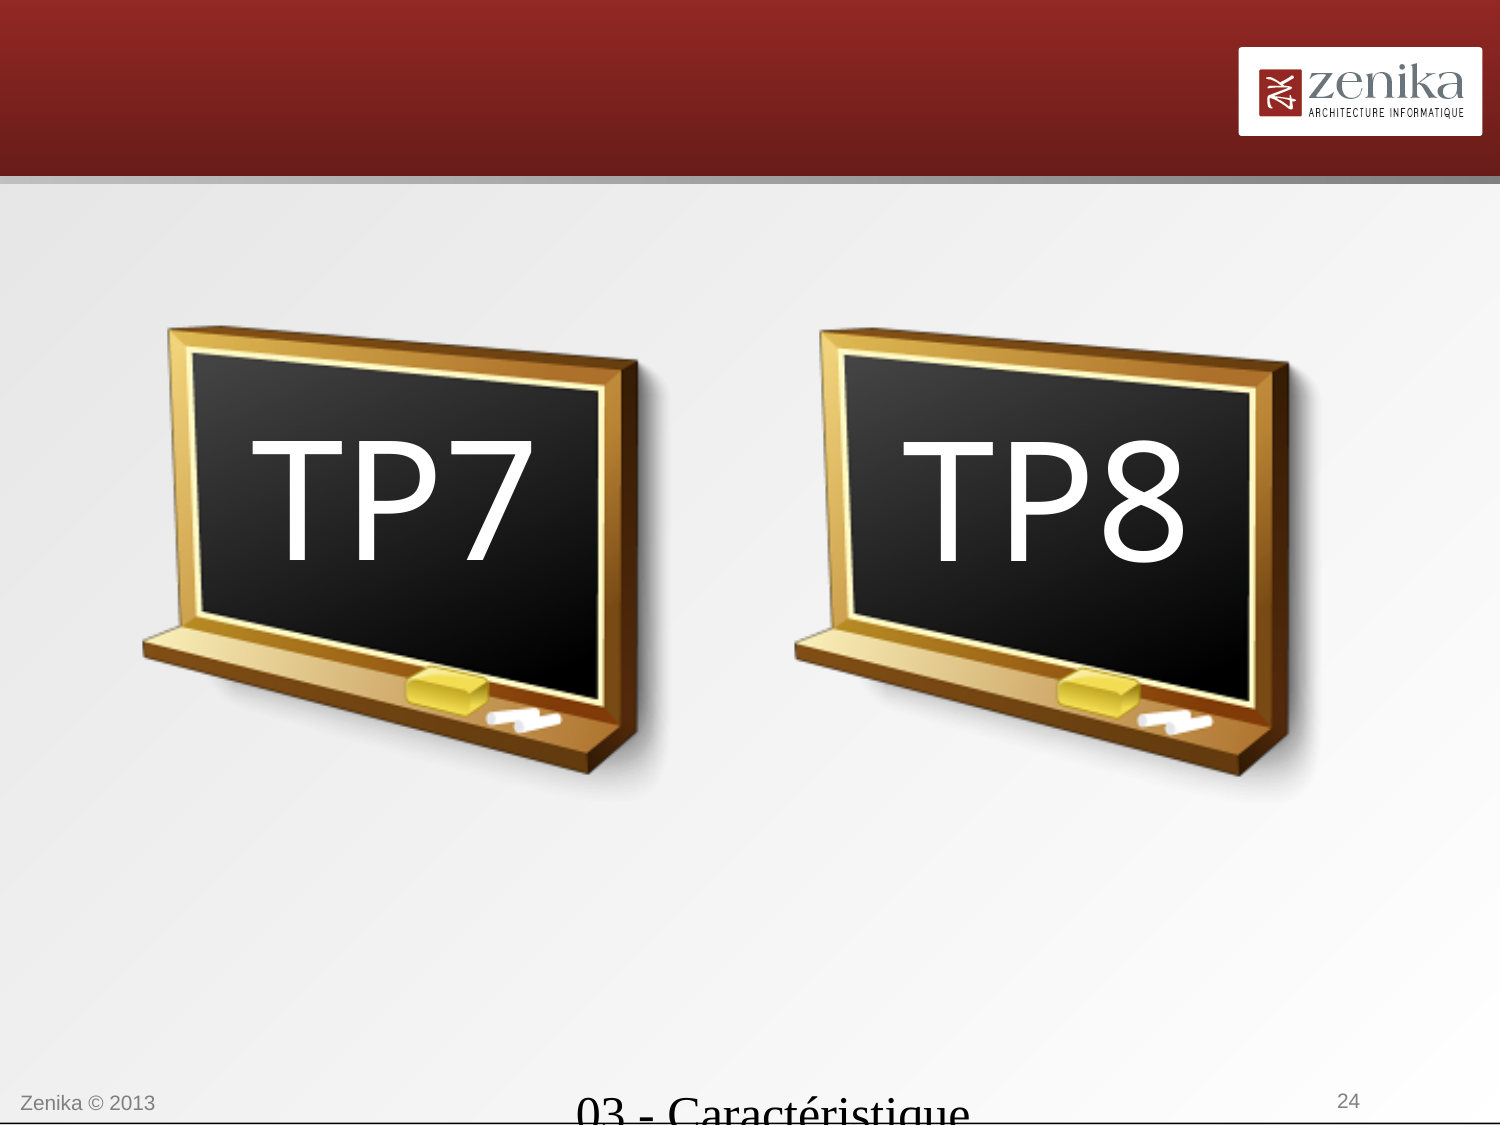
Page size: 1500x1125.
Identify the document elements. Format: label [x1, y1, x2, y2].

picture [139, 293, 674, 827]
picture [1257, 58, 1464, 125]
picture [791, 295, 1325, 829]
